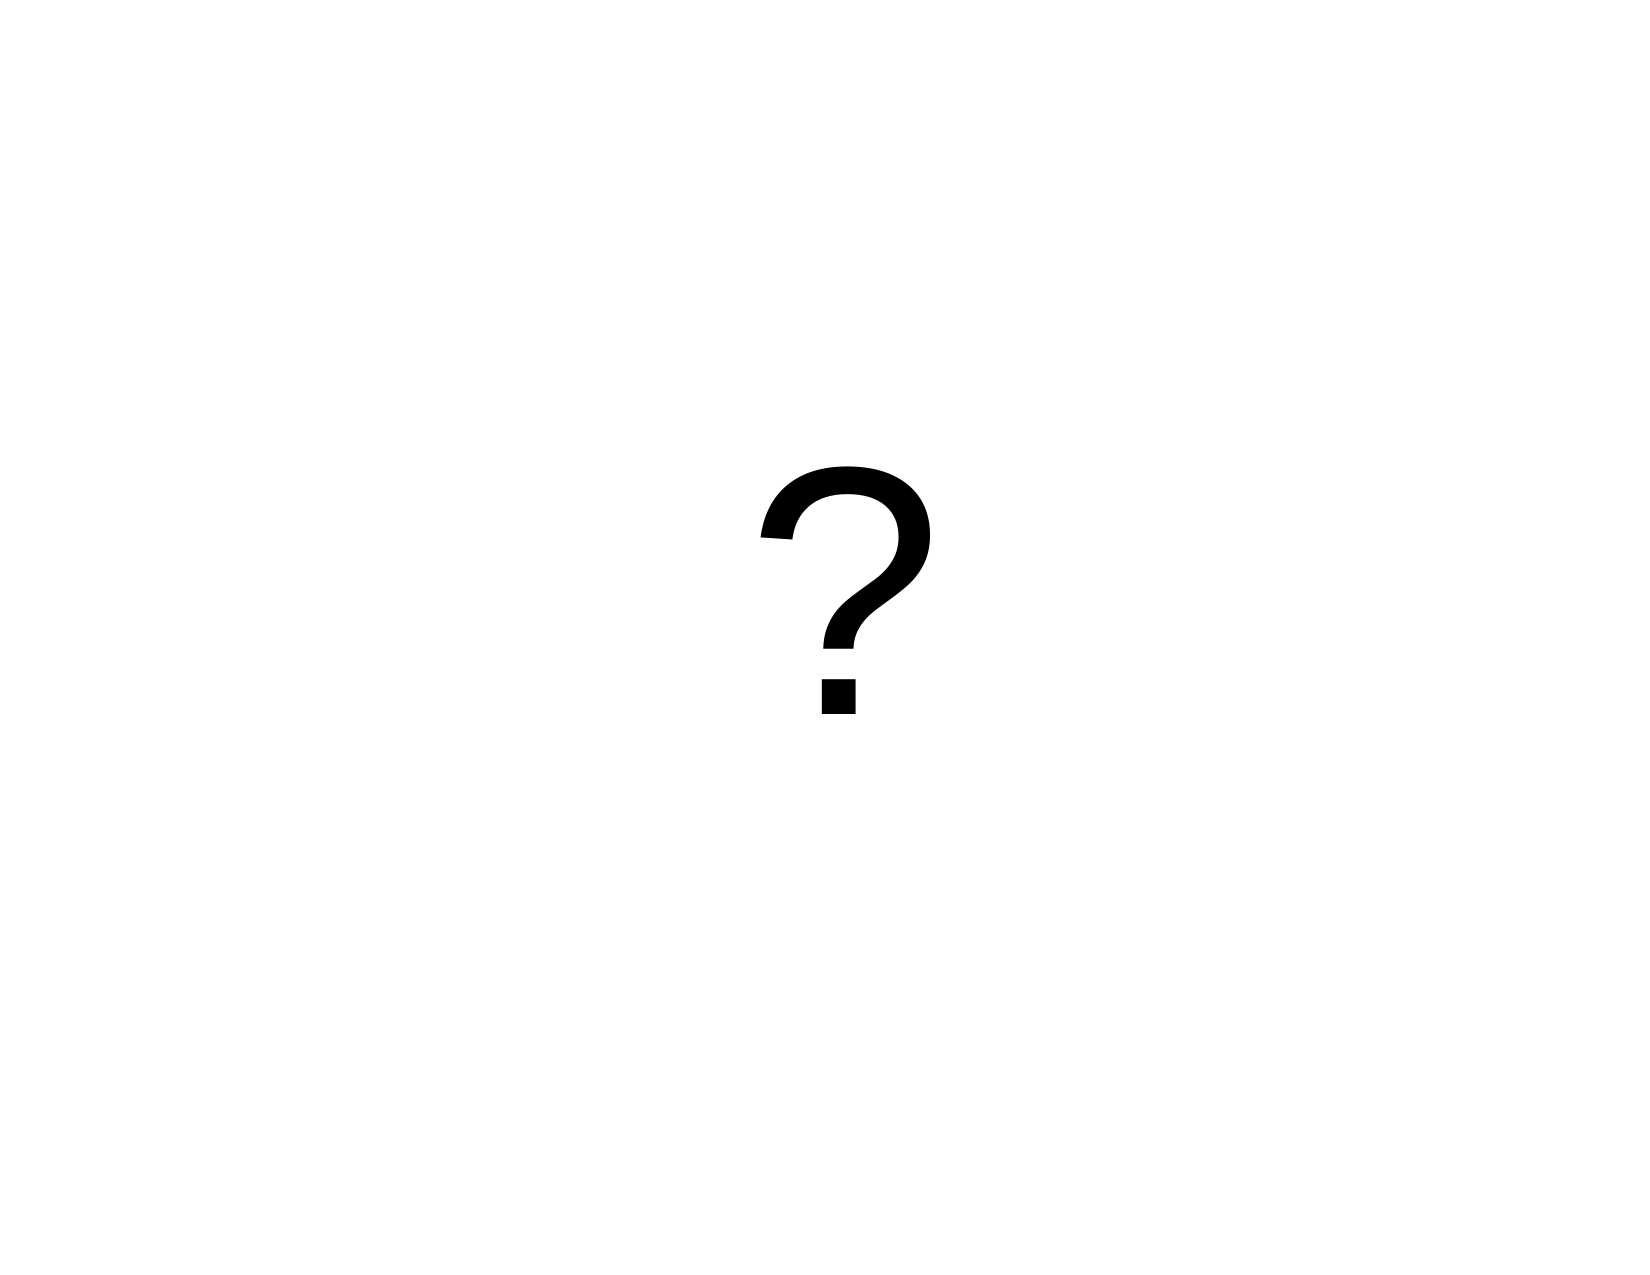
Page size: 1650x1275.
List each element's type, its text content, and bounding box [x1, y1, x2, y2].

text_box ? [731, 386, 959, 798]
